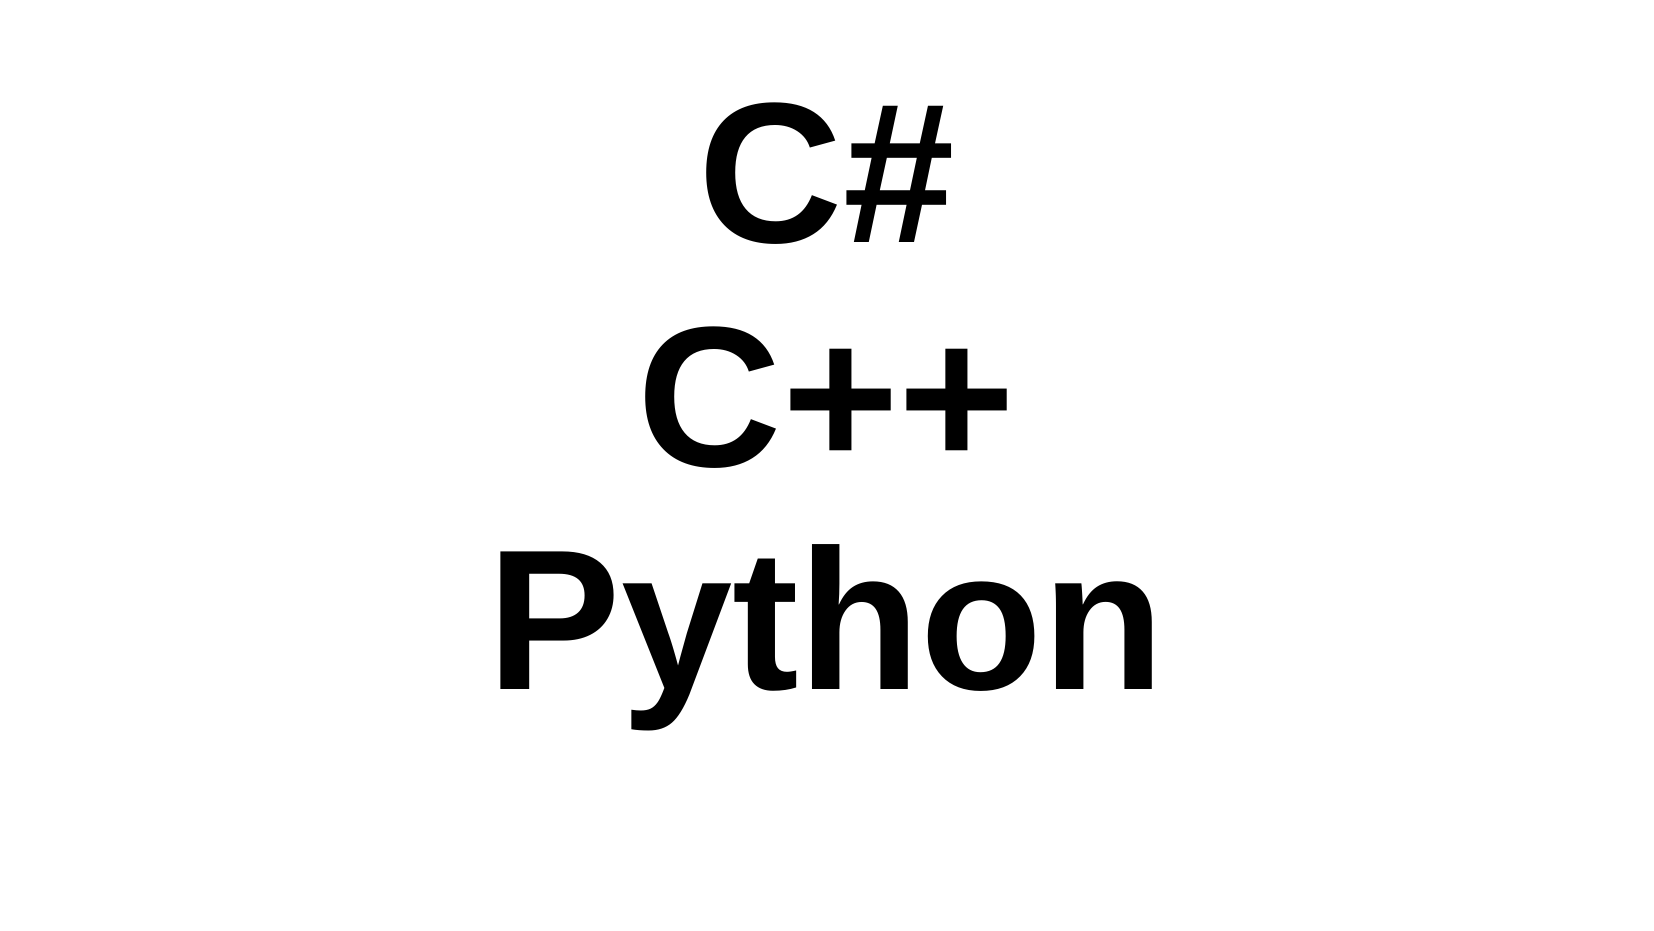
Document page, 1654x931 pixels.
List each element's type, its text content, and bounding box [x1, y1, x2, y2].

subtitle C# C++ Python [82, 37, 1571, 757]
